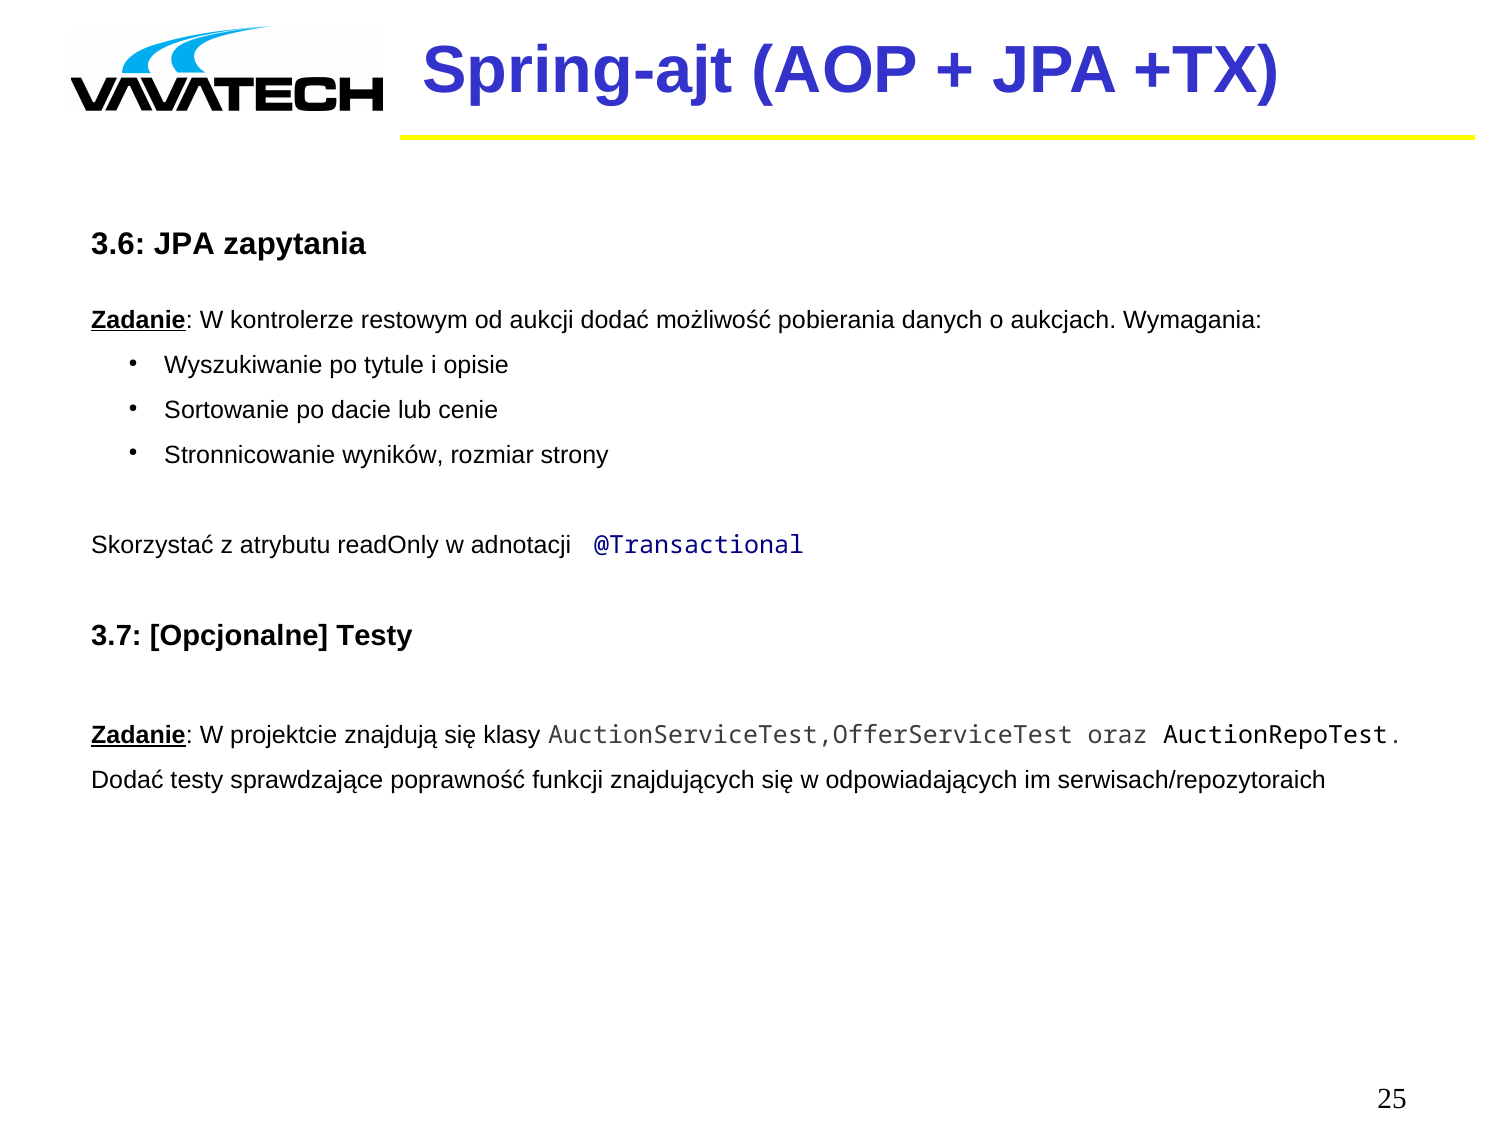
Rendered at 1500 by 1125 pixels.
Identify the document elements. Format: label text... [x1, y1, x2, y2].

title Spring-ajt (AOP + JPA +TX) [407, 0, 1479, 157]
text_box 3.6: JPA zapytania Zadanie: W kontrolerze restowym od aukcji dodać możliwość pobierania danych o aukcjach. Wymagania: Wyszukiwanie po tytule i opisie Sortowanie po dacie lub cenie Stronnicowanie wyników, rozmiar strony Skorzystać z atrybutu readOnly w adnotacji @Transactional 3.7: [Opcjonalne] Testy Zadanie: W projektcie znajdują się klasy AuctionServiceTest,OfferServiceTest oraz AuctionRepoTest. Dodać testy sprawdzające poprawność funkcji znajdujących się w odpowiadających im serwisach/repozytoraich [76, 188, 1463, 895]
picture [70, 26, 383, 111]
